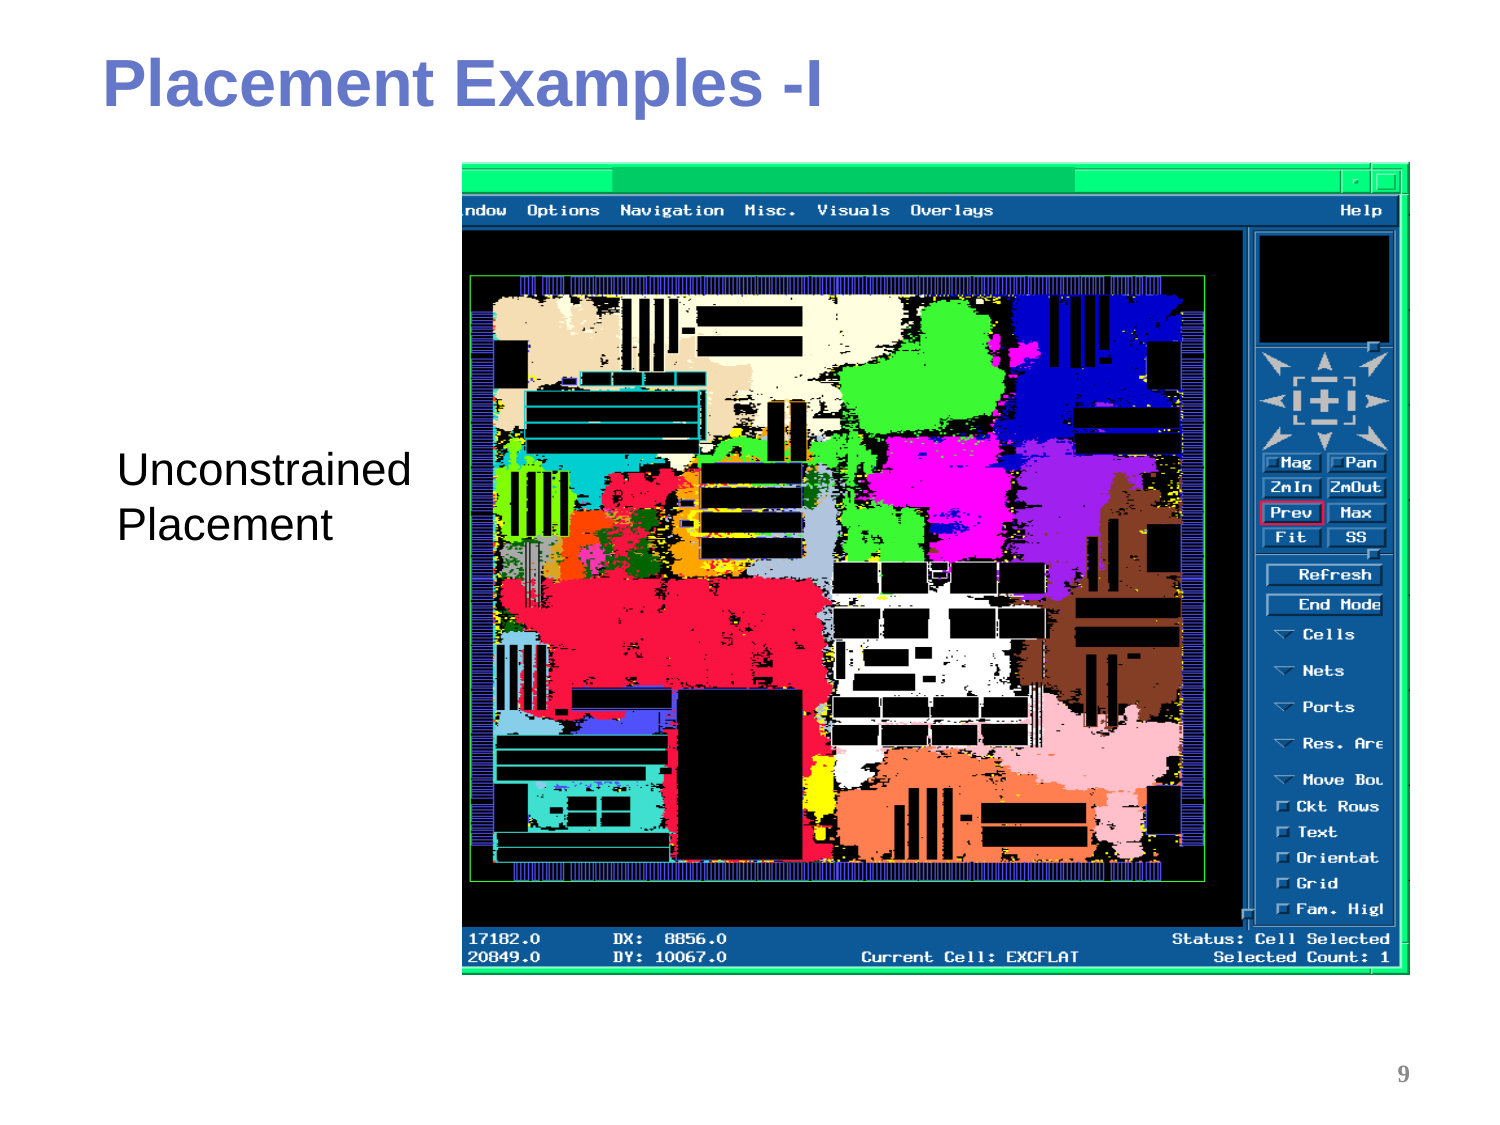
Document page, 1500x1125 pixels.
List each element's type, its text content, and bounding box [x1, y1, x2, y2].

text_box Placement Examples -I [87, 34, 1413, 125]
text_box [612, 167, 1075, 193]
text_box Unconstrained Placement [116, 440, 413, 551]
text_box <number> [1074, 1042, 1426, 1103]
picture [462, 162, 1410, 976]
